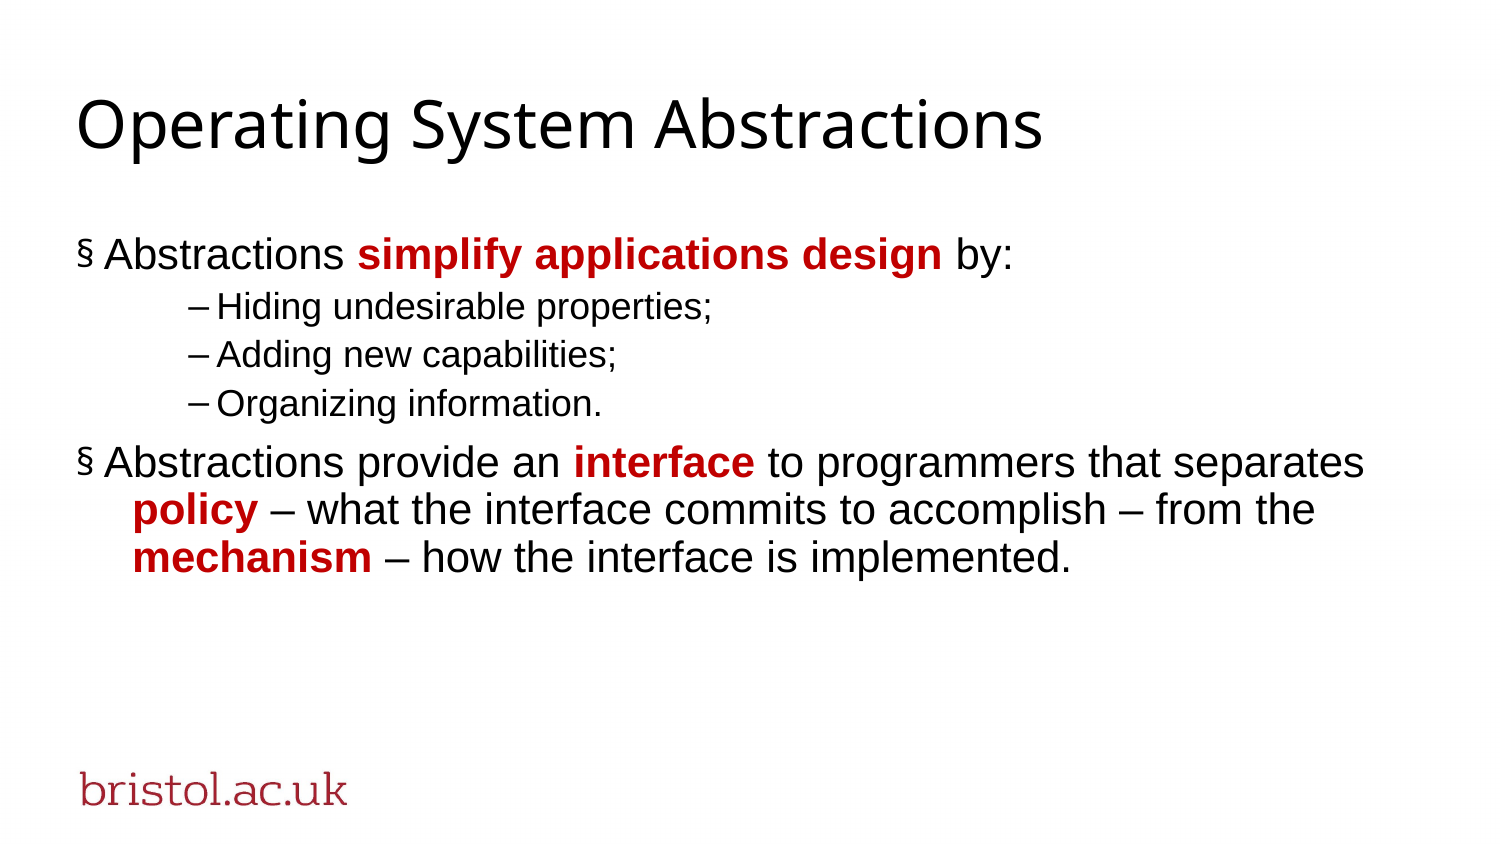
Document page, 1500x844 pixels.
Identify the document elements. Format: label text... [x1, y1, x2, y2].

title Operating System Abstractions [60, 44, 1440, 209]
list Abstractions simplify applications design by: Hiding undesirable properties; Adding new capabilities; Organizing information. Abstractions provide an interface to programmers that separates policy – what the interface commits to accomplish – from the mechanism – how the interface is implemented. [60, 224, 1440, 699]
